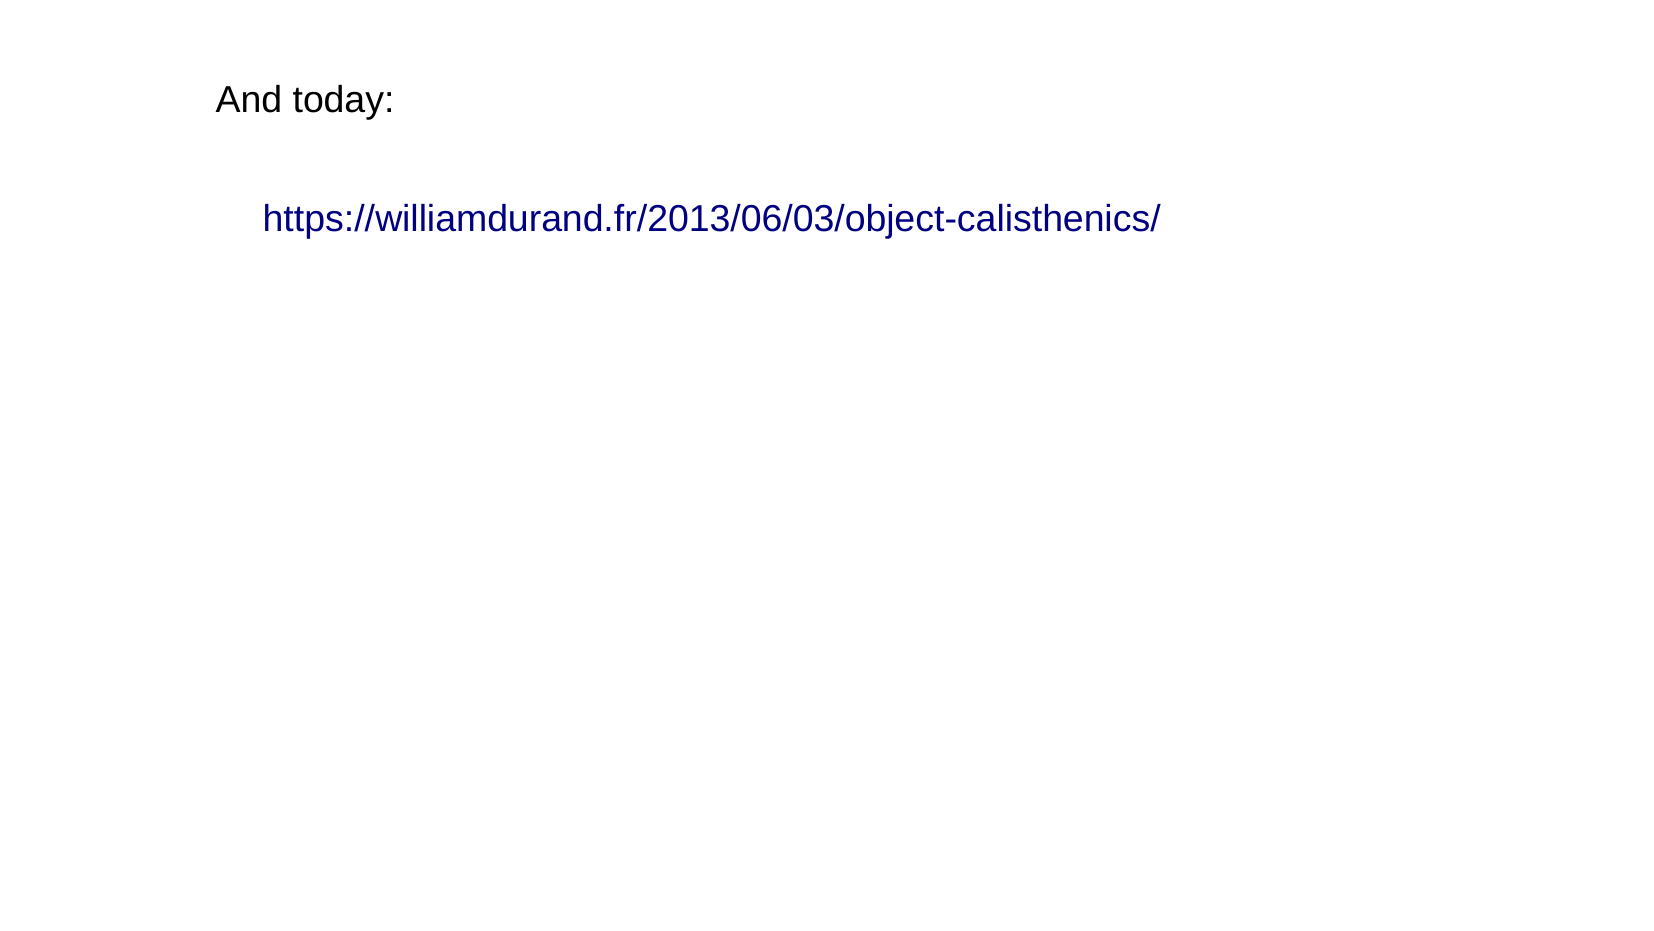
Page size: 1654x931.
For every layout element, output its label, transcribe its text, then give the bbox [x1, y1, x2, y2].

text_box https://williamdurand.fr/2013/06/03/object-calisthenics/ [248, 189, 1430, 331]
text_box And today: [200, 70, 567, 128]
